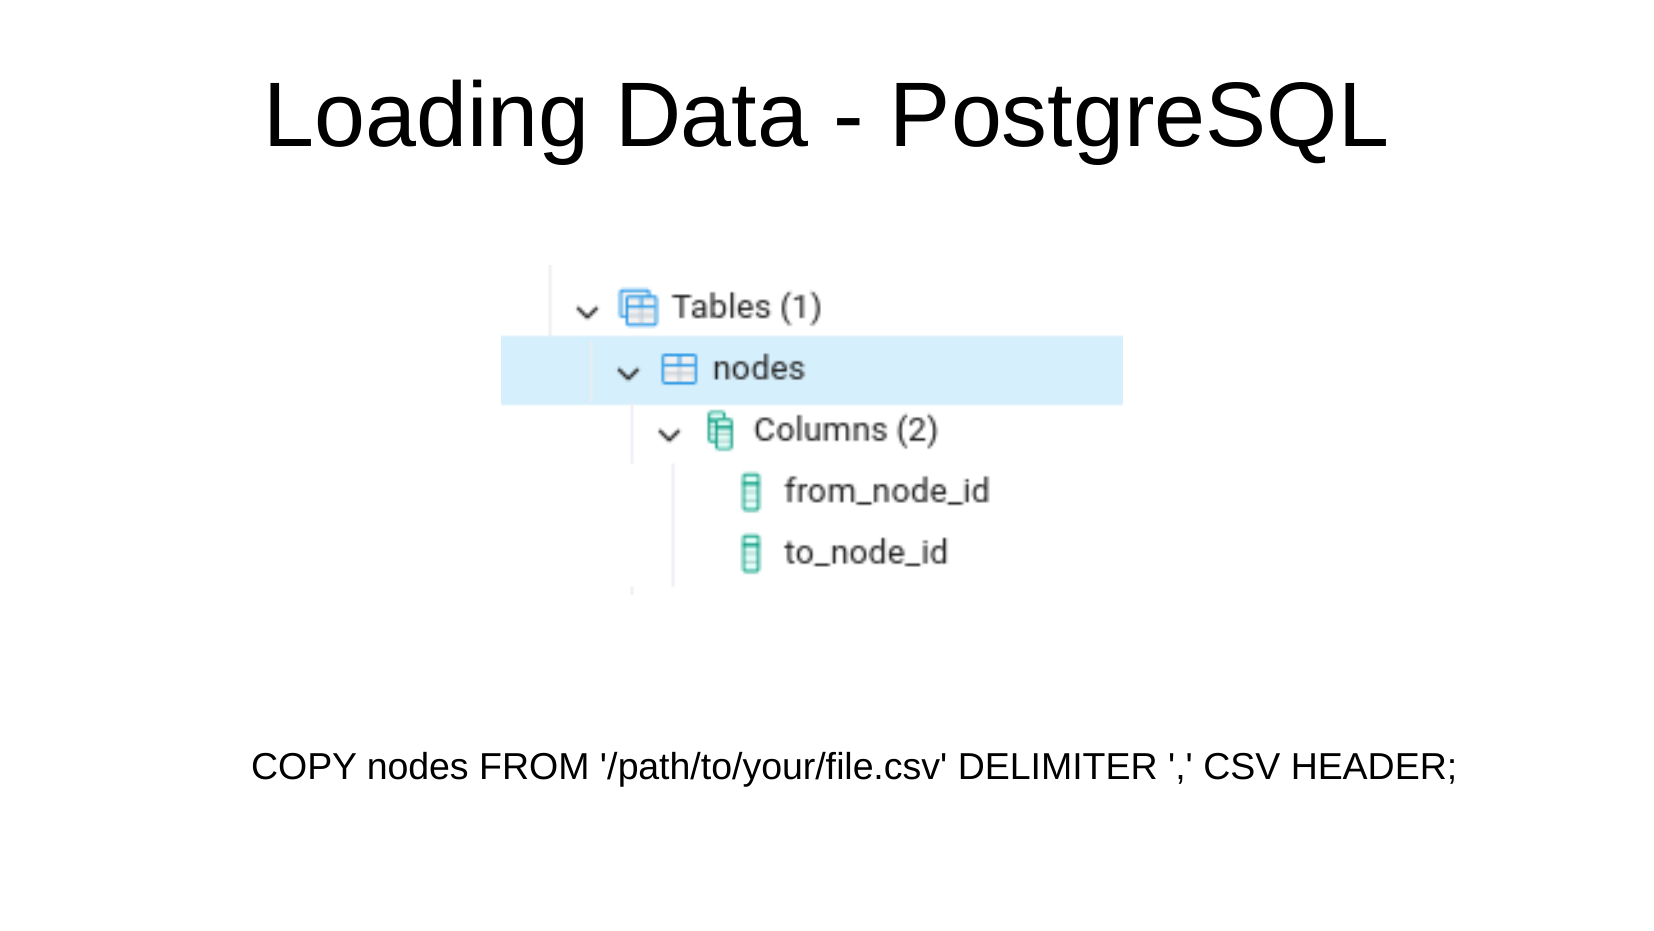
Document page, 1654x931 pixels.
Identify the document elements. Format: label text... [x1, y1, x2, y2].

text_box COPY nodes FROM '/path/to/your/file.csv' DELIMITER ',' CSV HEADER; [236, 738, 1474, 796]
title Loading Data - PostgreSQL [82, 37, 1571, 193]
picture [501, 265, 1123, 595]
